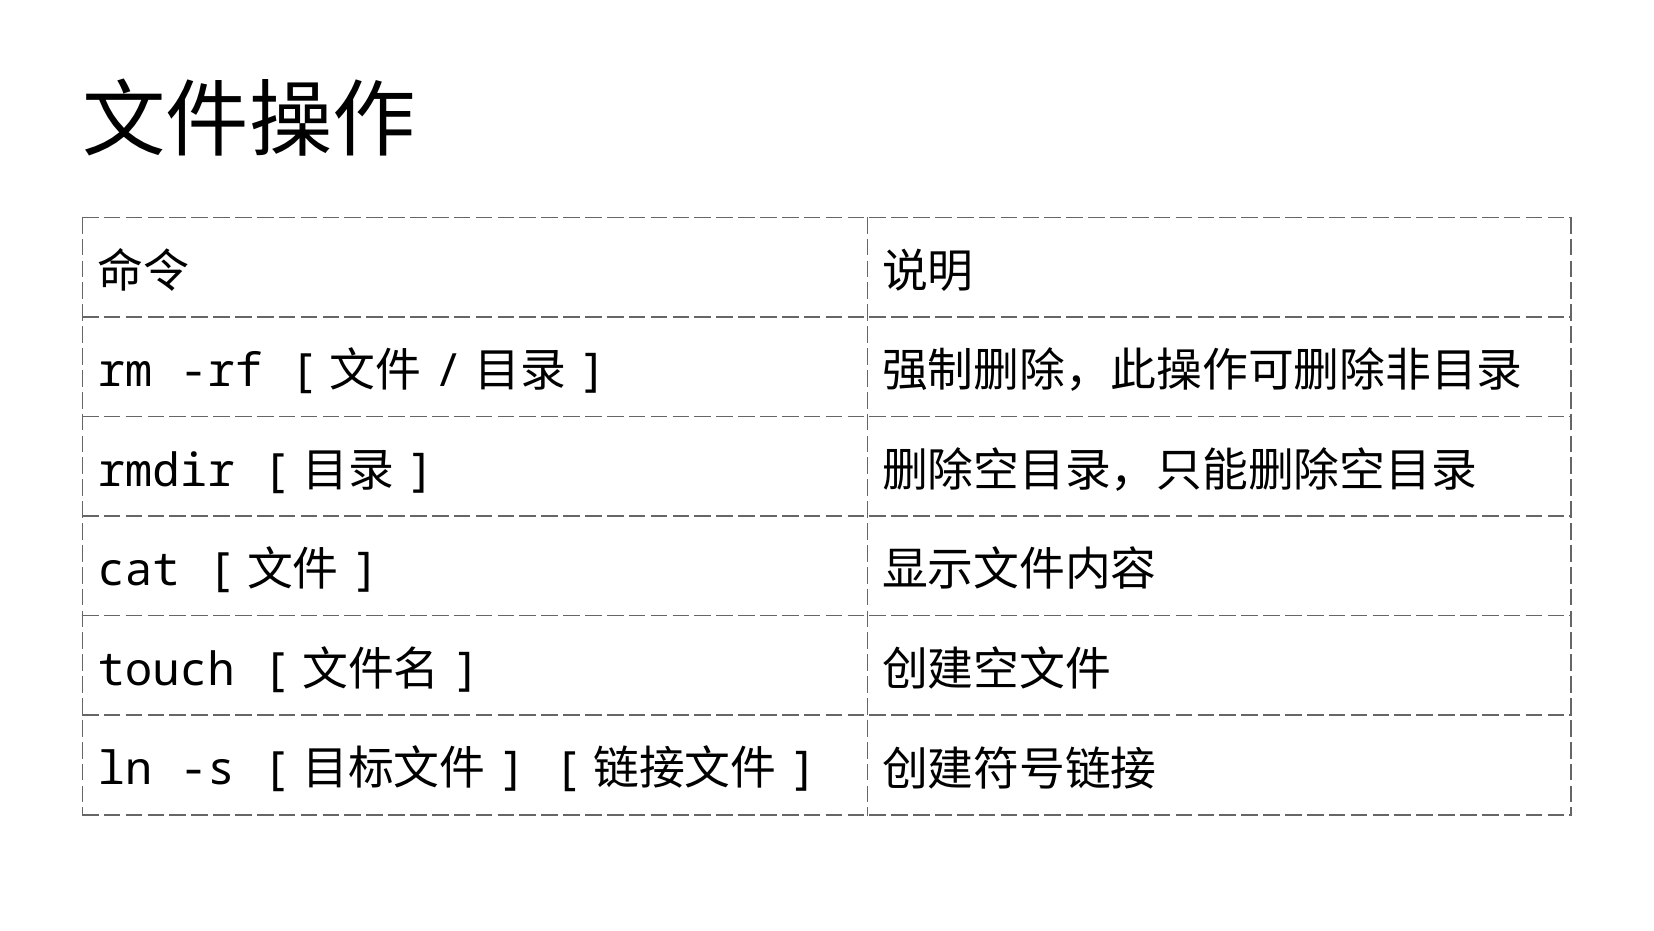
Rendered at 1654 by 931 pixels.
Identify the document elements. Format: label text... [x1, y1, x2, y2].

table_cell cat [文件] [83, 516, 868, 616]
table_header 说明 [868, 218, 1571, 317]
table_cell 强制删除，此操作可删除非目录 [868, 317, 1571, 417]
table_cell rmdir [目录] [83, 417, 868, 516]
table_cell ln -s [目标文件] [链接文件] [83, 715, 868, 815]
table_cell 创建空文件 [868, 616, 1571, 715]
table_cell 显示文件内容 [868, 516, 1571, 616]
title 文件操作 [82, 37, 1571, 189]
table_cell rm -rf [文件/目录] [83, 317, 868, 417]
table_header 命令 [83, 218, 868, 317]
table_cell 创建符号链接 [868, 715, 1571, 815]
table_cell 删除空目录，只能删除空目录 [868, 417, 1571, 516]
table_cell touch [文件名] [83, 616, 868, 715]
